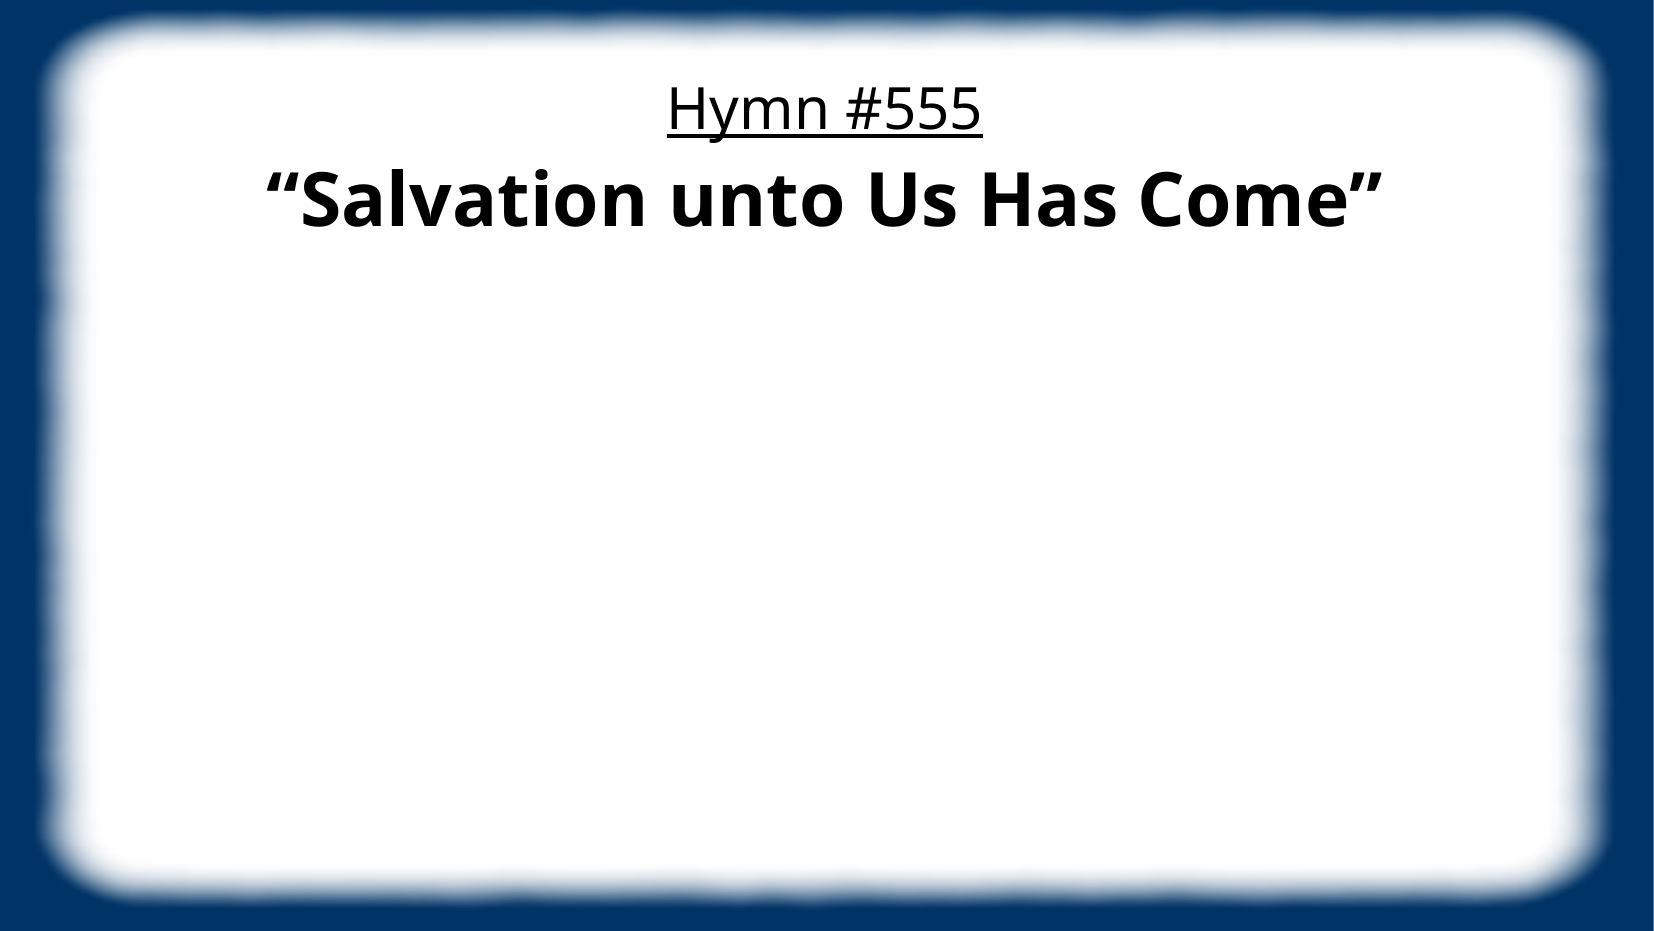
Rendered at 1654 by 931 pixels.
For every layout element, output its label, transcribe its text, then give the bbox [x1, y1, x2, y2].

picture [0, 0, 1654, 931]
text_box Hymn #555 “Salvation unto Us Has Come” [75, 60, 1576, 252]
